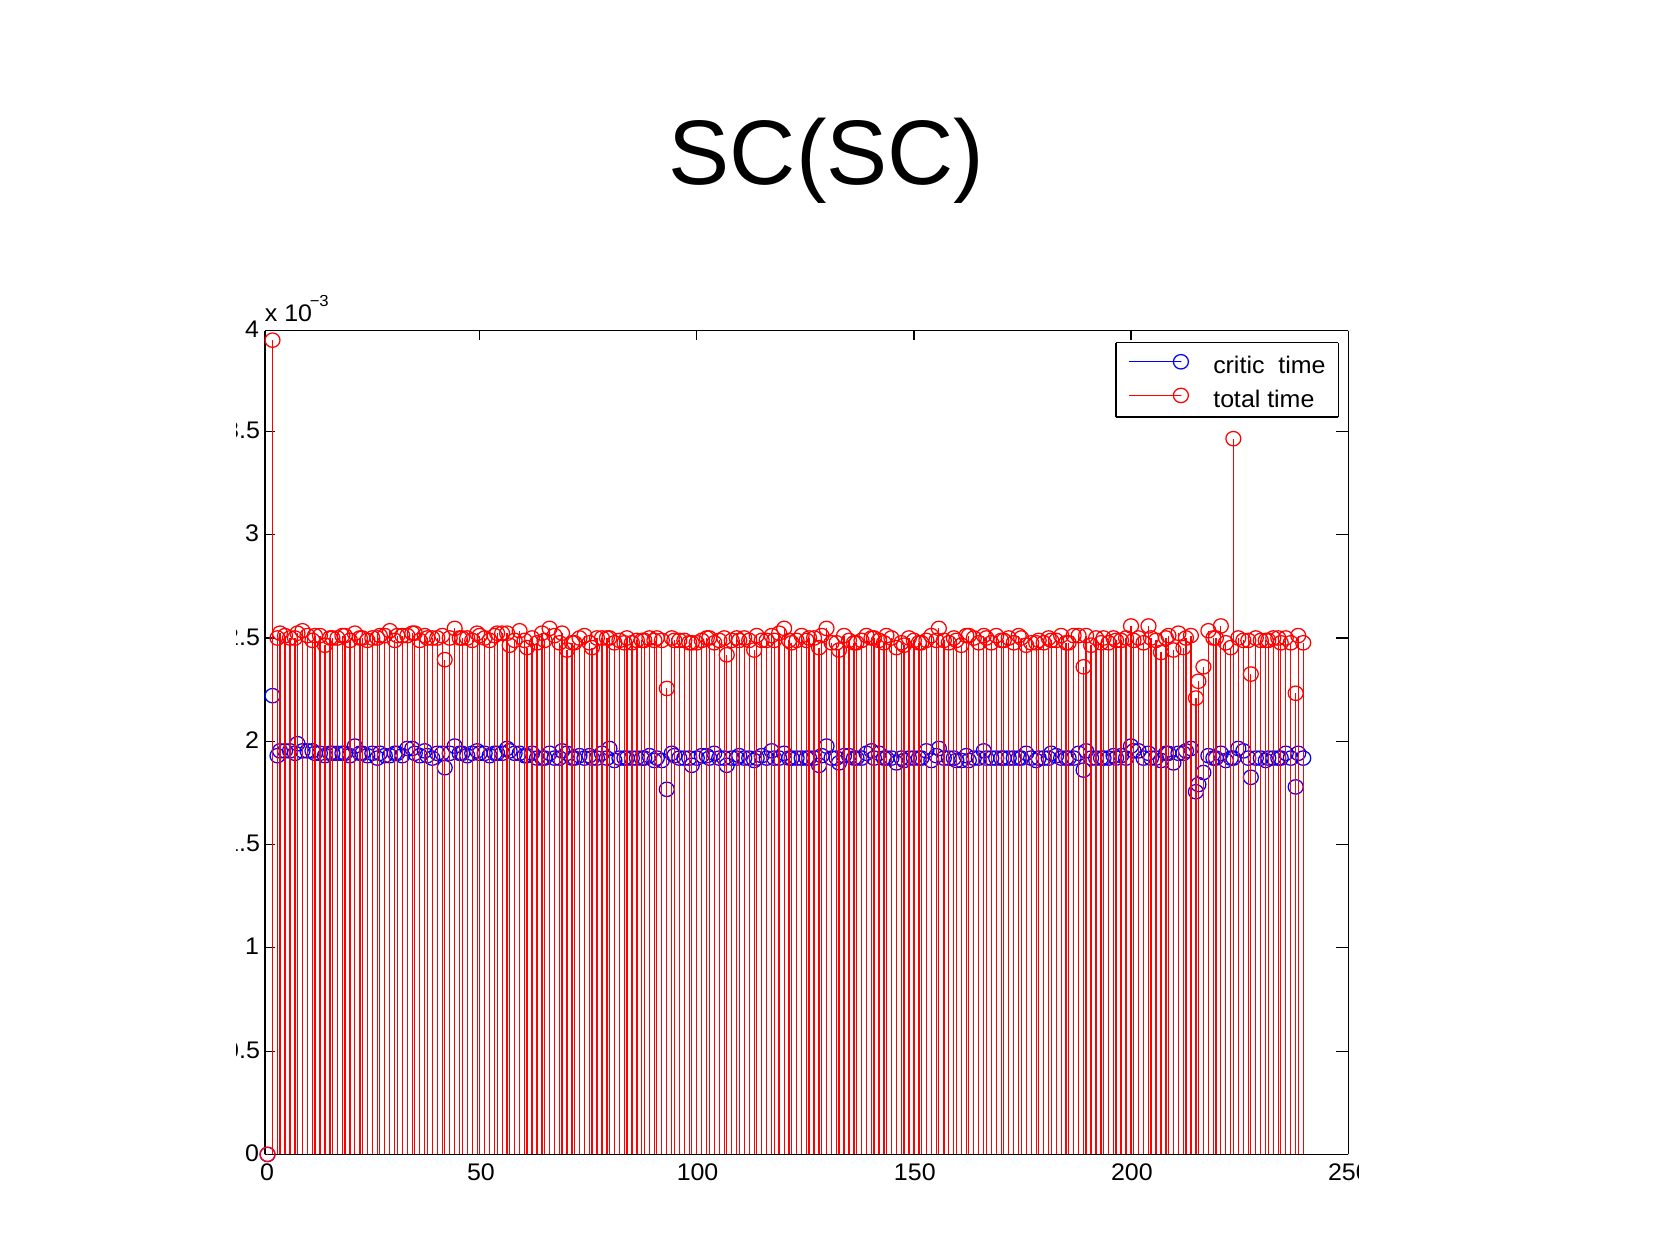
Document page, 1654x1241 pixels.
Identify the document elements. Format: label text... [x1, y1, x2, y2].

picture [236, 295, 1359, 1182]
title SC(SC) [82, 49, 1571, 257]
